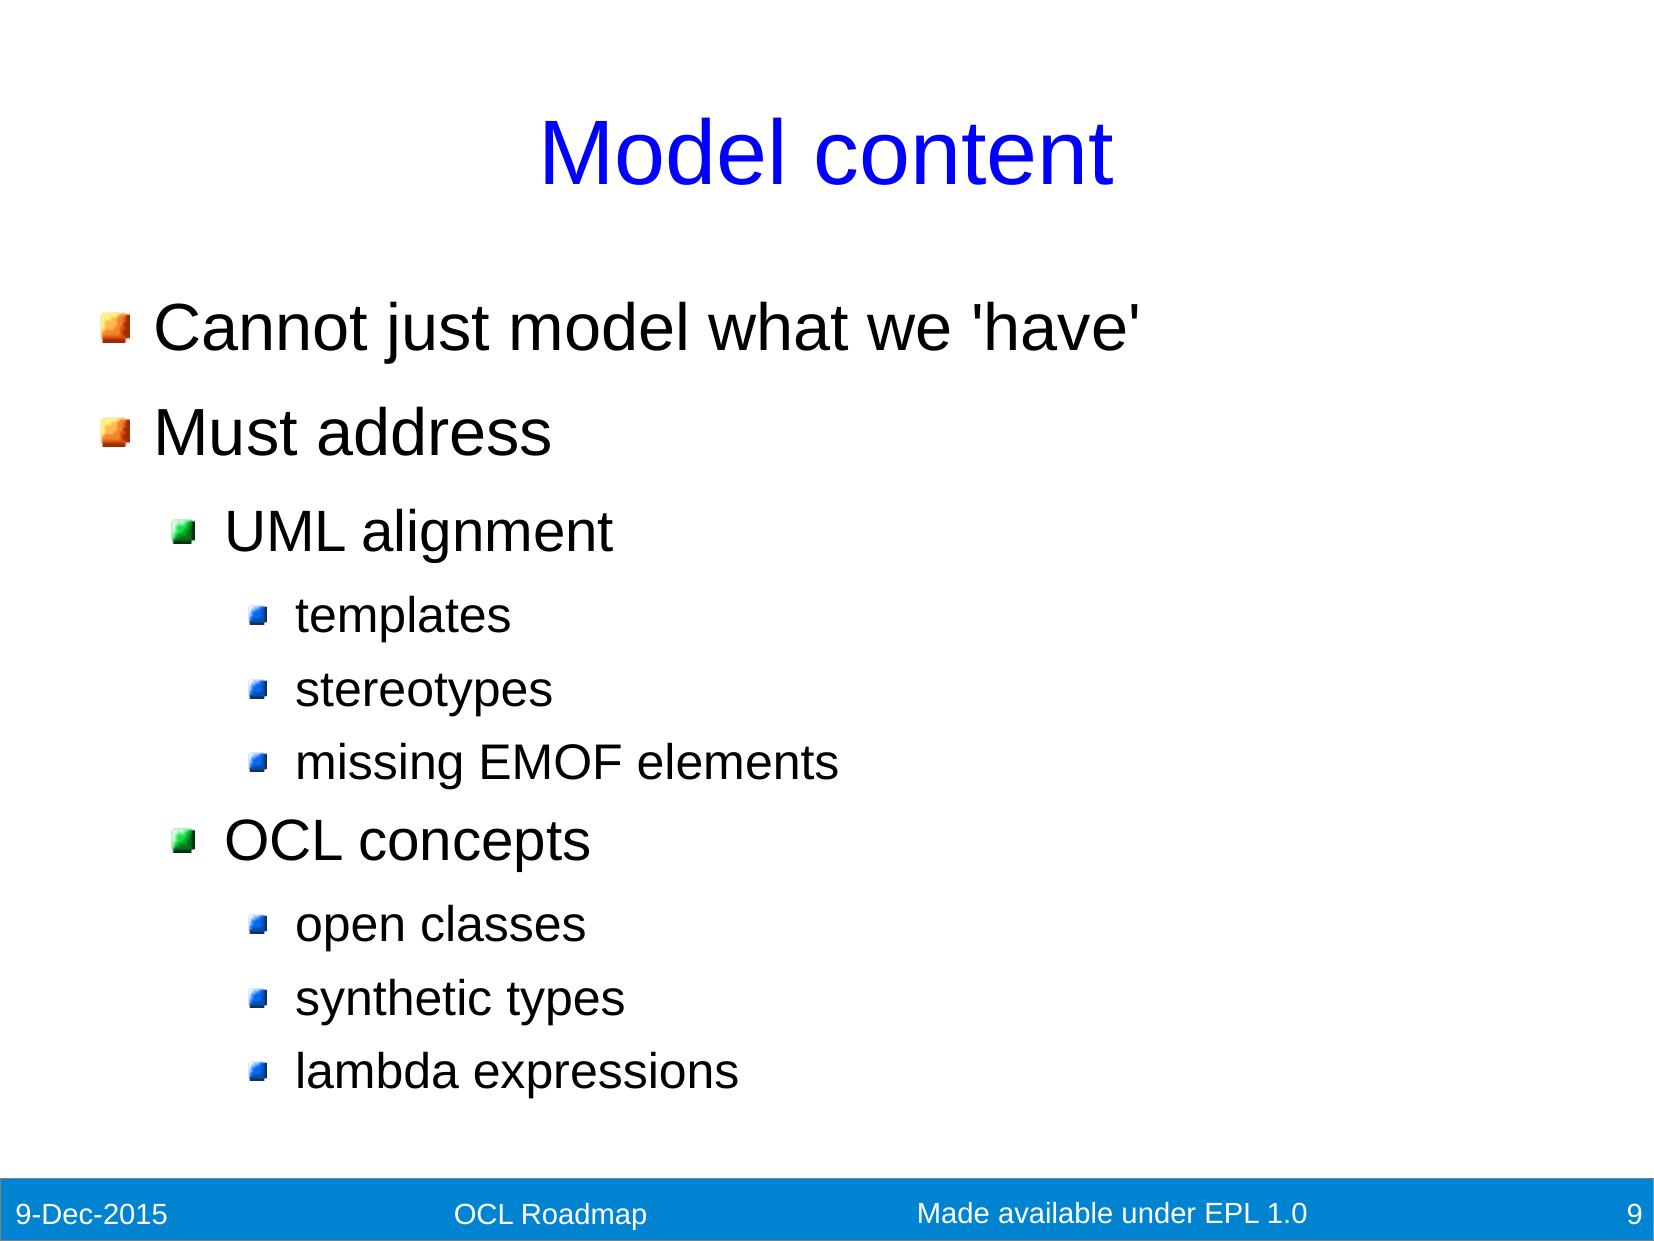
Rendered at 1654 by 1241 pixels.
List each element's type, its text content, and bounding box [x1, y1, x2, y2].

list Cannot just model what we 'have' Must address UML alignment templates stereotypes missing EMOF elements OCL concepts open classes synthetic types lambda expressions [82, 290, 1571, 1173]
title Model content [82, 49, 1571, 257]
